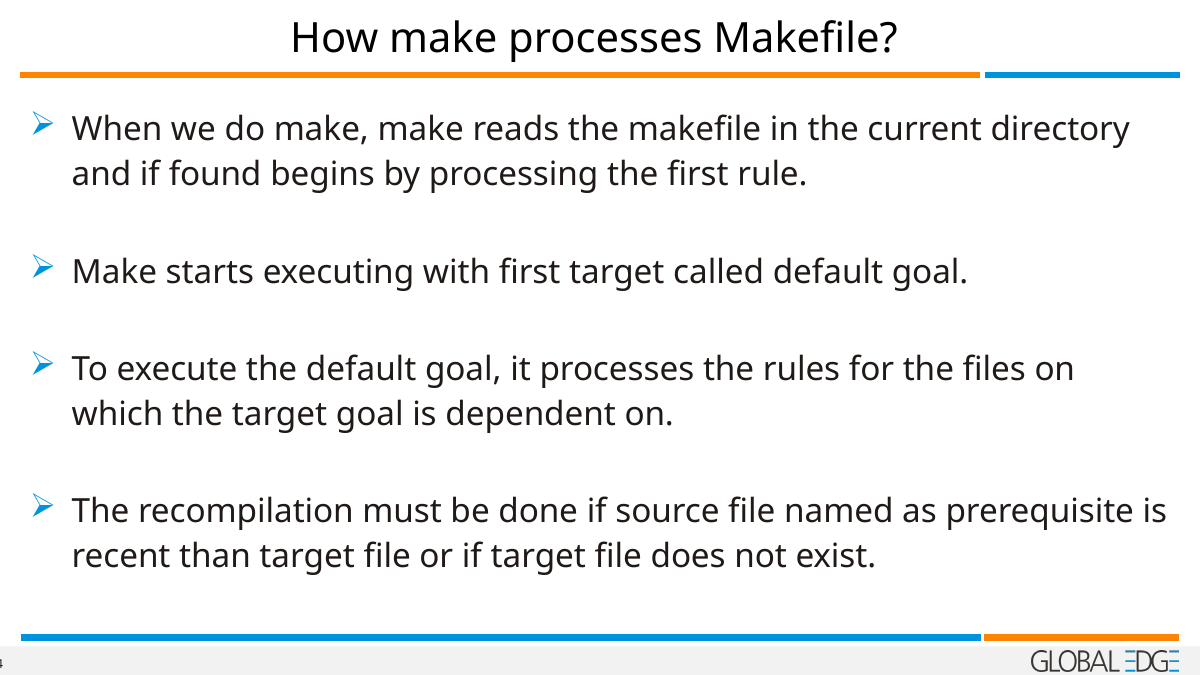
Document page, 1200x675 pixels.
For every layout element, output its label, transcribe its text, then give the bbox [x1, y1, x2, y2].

text_box When we do make, make reads the makefile in the current directory and if found begins by processing the first rule. Make starts executing with first target called default goal. To execute the default goal, it processes the rules for the files on which the target goal is dependent on. The recompilation must be done if source file named as prerequisite is recent than target file or if target file does not exist. [15, 97, 1186, 590]
title How make processes Makefile? [56, 6, 1132, 66]
picture [1031, 650, 1179, 672]
